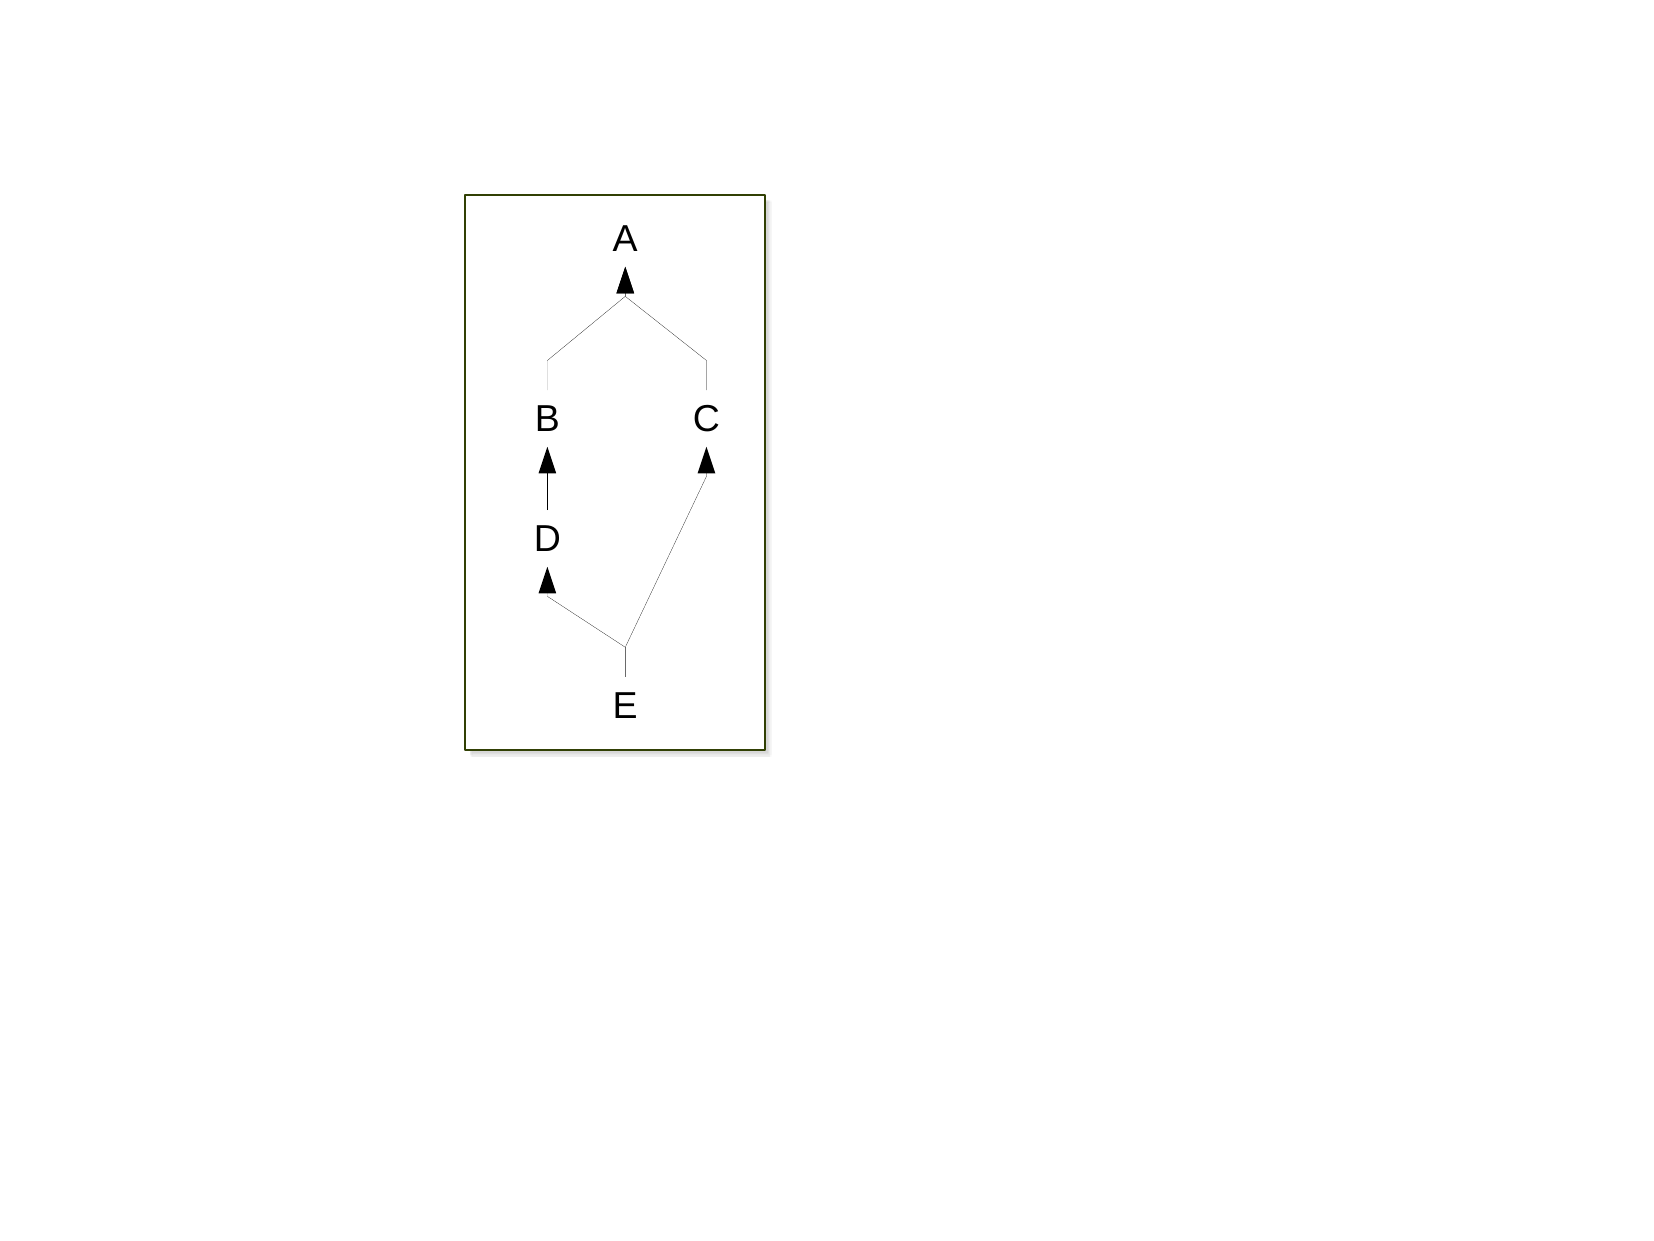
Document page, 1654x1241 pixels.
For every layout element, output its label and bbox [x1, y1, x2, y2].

text_box [450, 180, 781, 766]
